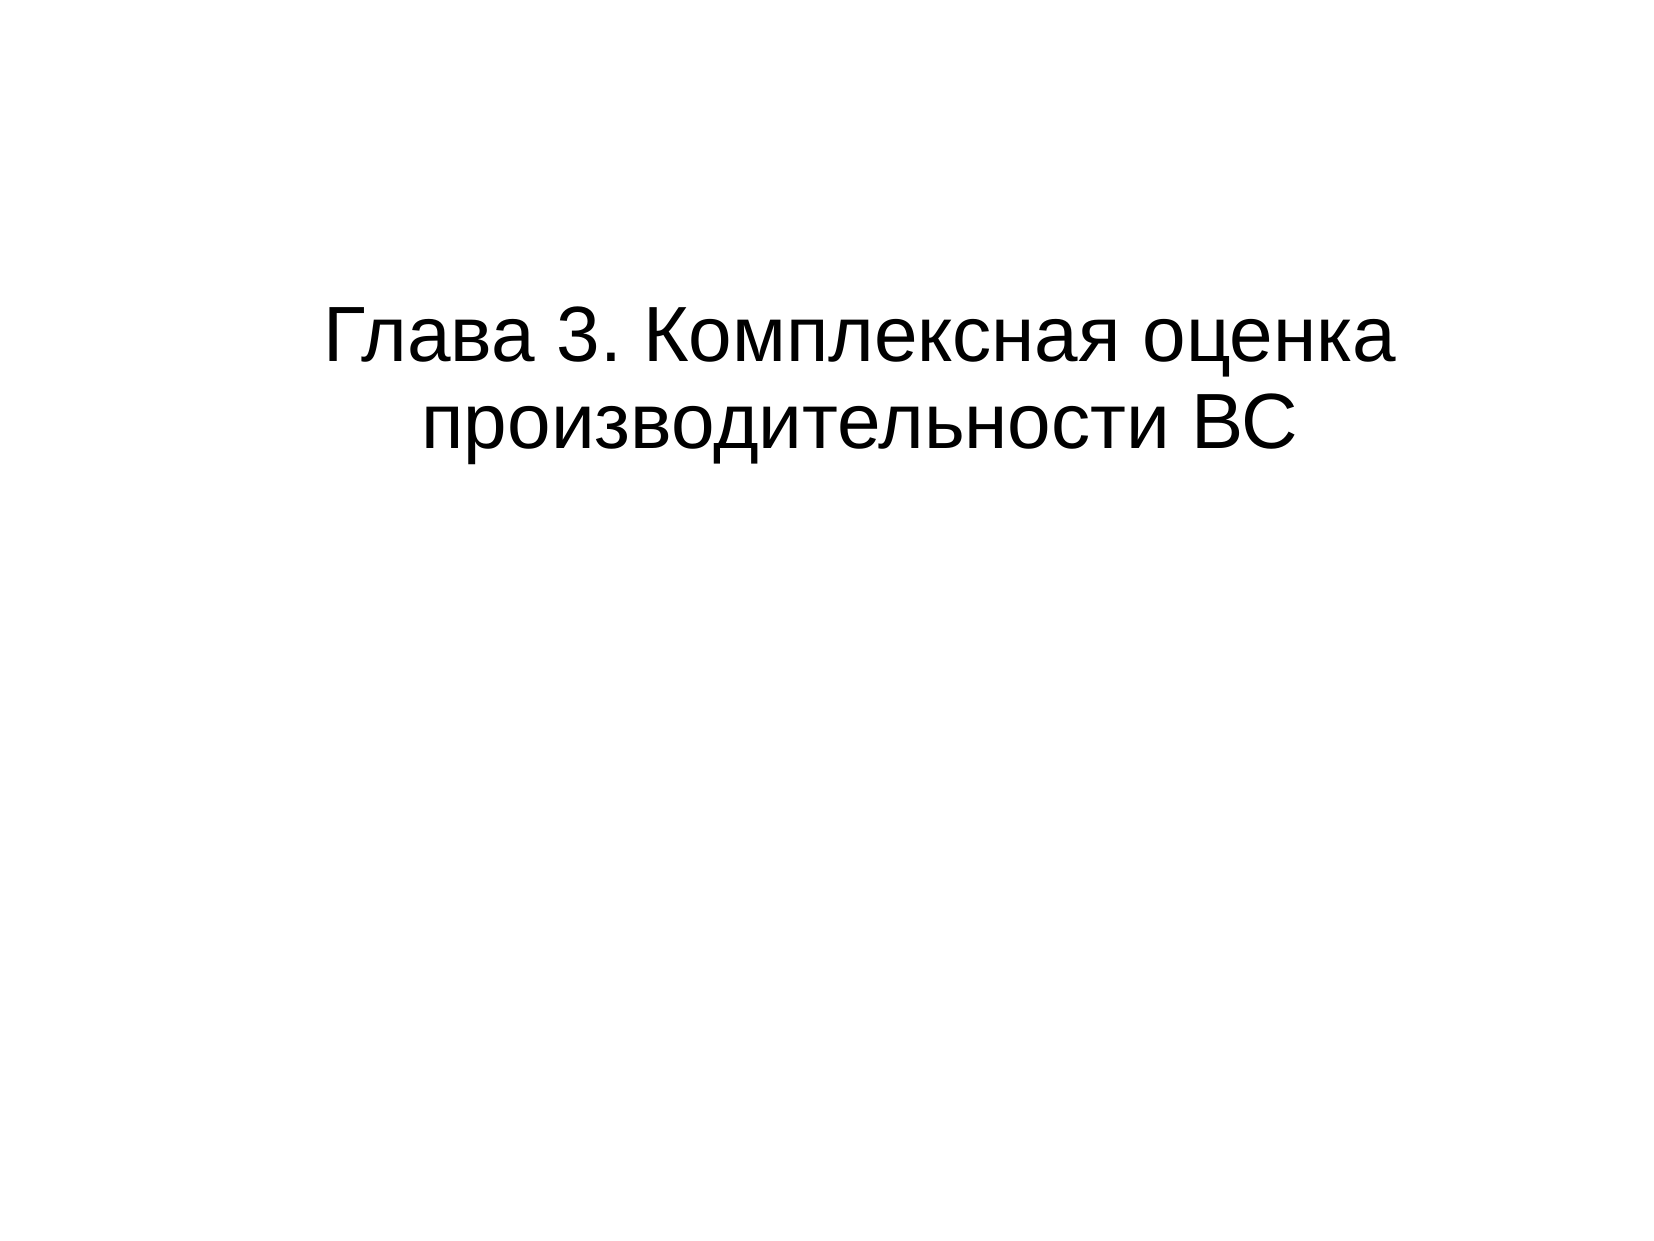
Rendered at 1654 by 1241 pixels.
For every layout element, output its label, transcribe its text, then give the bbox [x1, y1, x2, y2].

list Глава 3. Комплексная оценка производительности ВС [82, 290, 1571, 466]
